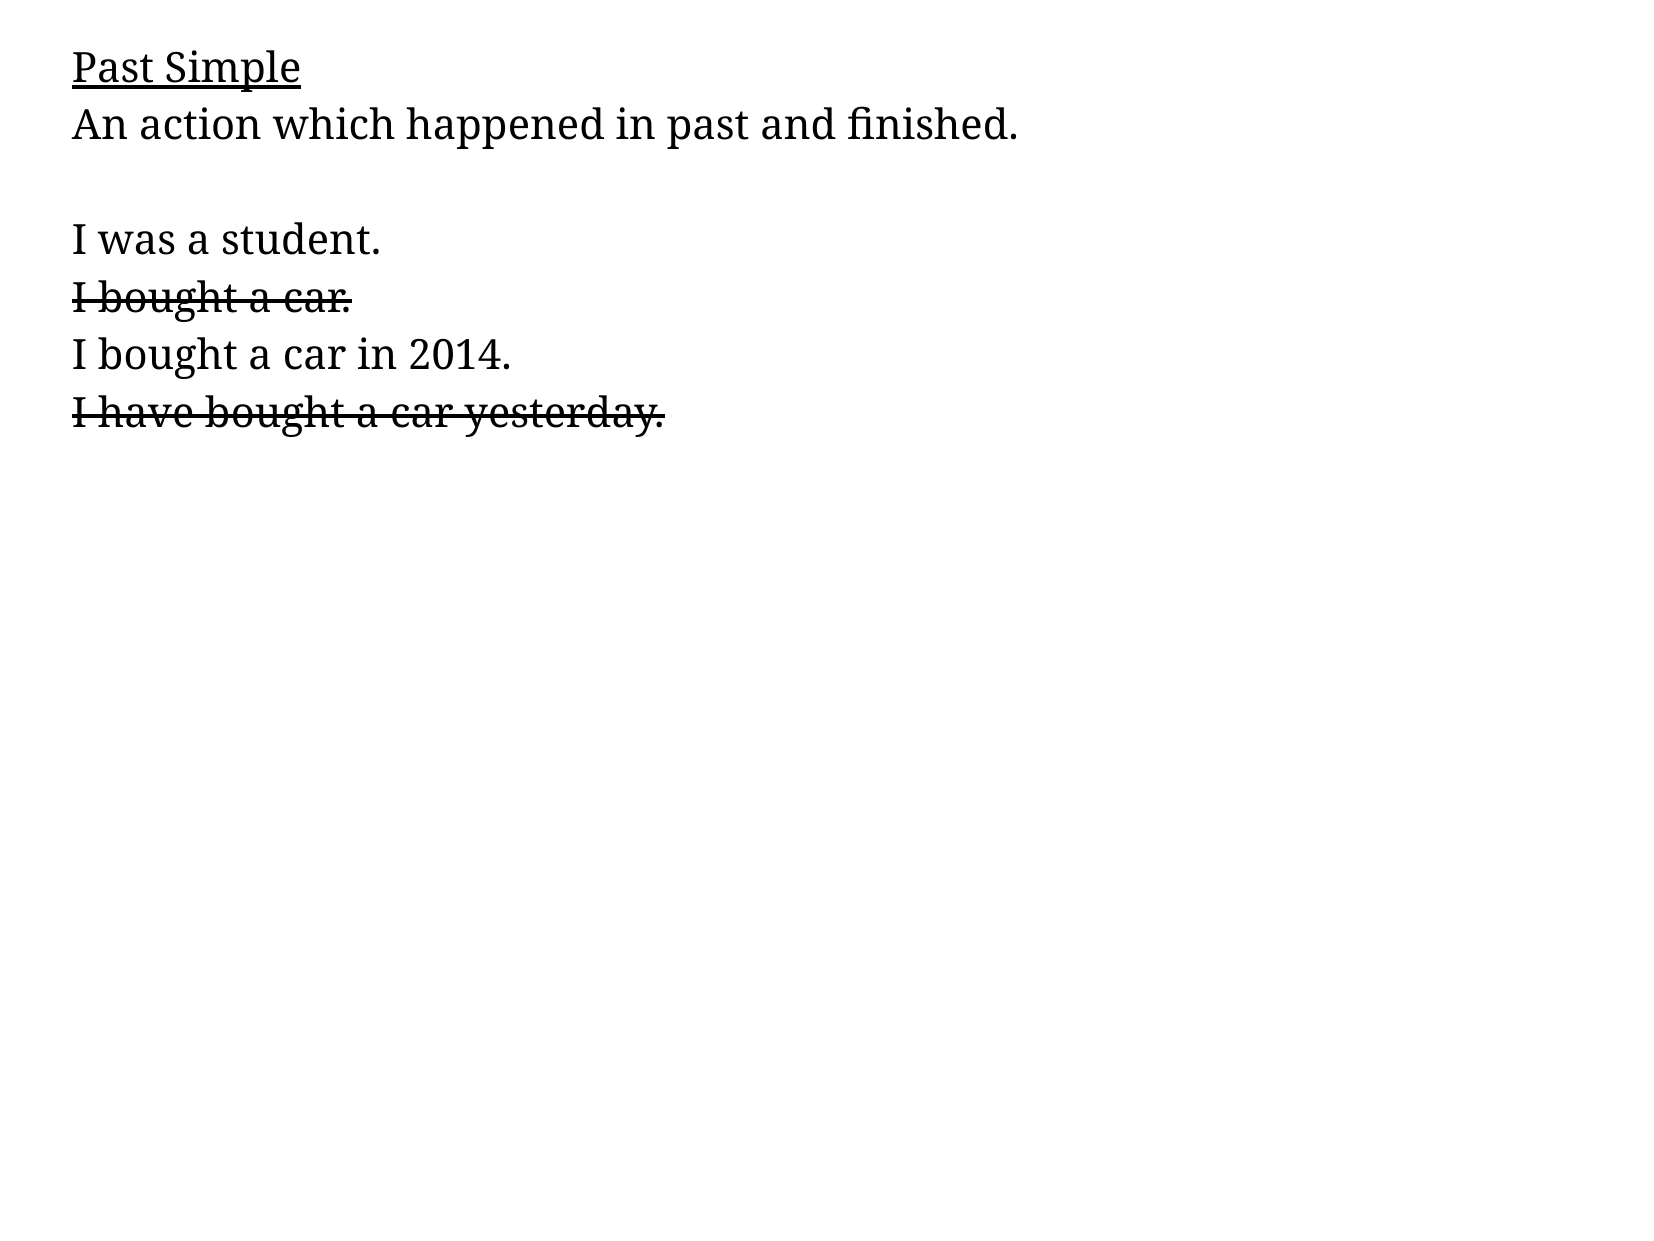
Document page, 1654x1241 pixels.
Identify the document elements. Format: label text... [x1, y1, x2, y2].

text_box Past Simple An action which happened in past and finished. I was a student. I bought a car. I bought a car in 2014. I have bought a car yesterday. [71, 31, 1560, 1140]
